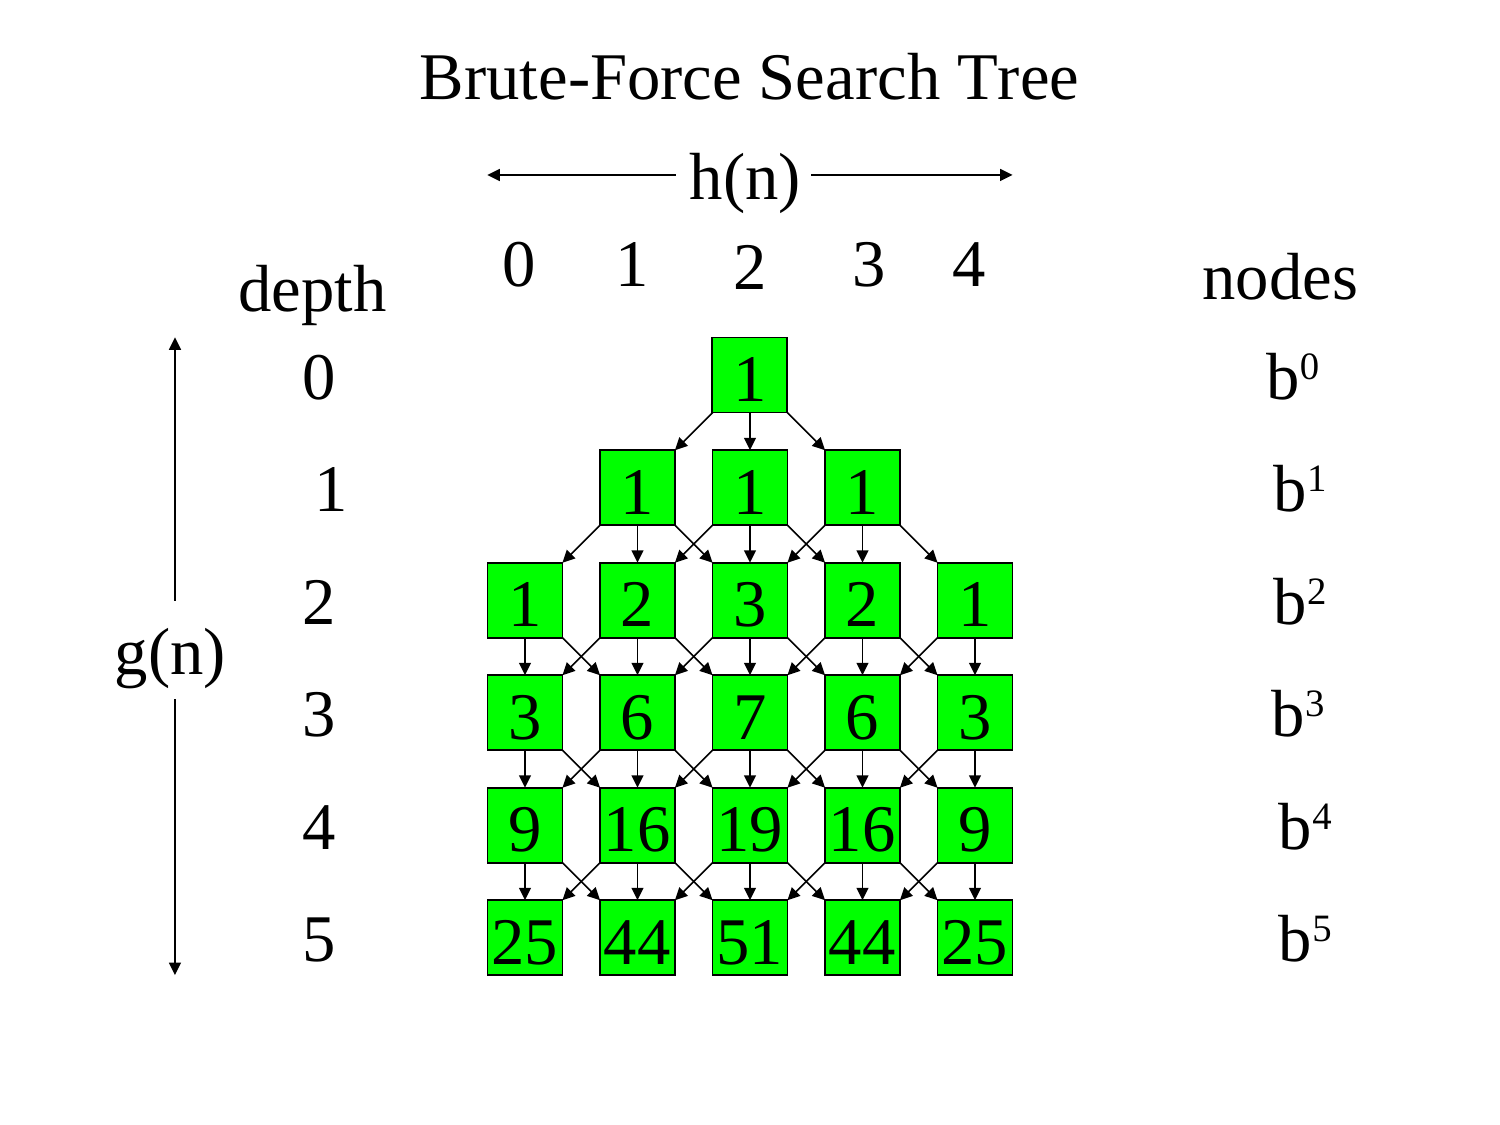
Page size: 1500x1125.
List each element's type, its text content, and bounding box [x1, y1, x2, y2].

text_box Brute-Force Search Tree [405, 24, 1096, 121]
text_box 1 [712, 450, 788, 526]
text_box 2 [600, 562, 676, 638]
text_box 19 [712, 787, 788, 863]
text_box 5 [287, 887, 351, 983]
text_box 1 [825, 450, 901, 526]
text_box 2 [825, 562, 901, 638]
text_box 1 [600, 212, 664, 308]
text_box b1 [1249, 437, 1351, 533]
text_box 3 [837, 212, 901, 308]
text_box b4 [1263, 774, 1347, 871]
text_box b5 [1263, 887, 1347, 983]
text_box 1 [712, 337, 788, 413]
text_box 0 [287, 324, 351, 421]
text_box 16 [600, 787, 676, 863]
text_box 7 [712, 675, 788, 751]
text_box 3 [712, 562, 788, 638]
text_box 1 [937, 562, 1013, 638]
text_box 25 [487, 900, 563, 976]
text_box 51 [712, 900, 788, 976]
text_box depth [187, 237, 438, 333]
text_box 6 [600, 675, 676, 751]
text_box nodes [1187, 224, 1374, 321]
text_box 9 [937, 787, 1013, 863]
text_box 3 [287, 662, 351, 758]
text_box 16 [825, 787, 901, 863]
text_box b2 [1249, 549, 1351, 646]
text_box 3 [937, 675, 1013, 751]
text_box 0 [487, 212, 551, 308]
text_box 25 [937, 900, 1013, 976]
text_box b0 [1251, 324, 1334, 421]
text_box h(n) [675, 124, 817, 221]
text_box 1 [487, 562, 563, 638]
text_box 6 [825, 675, 901, 751]
text_box 1 [299, 437, 338, 533]
text_box 2 [718, 214, 782, 311]
text_box 3 [487, 675, 563, 751]
text_box 2 [287, 549, 351, 646]
text_box 4 [937, 212, 1001, 308]
text_box 9 [487, 787, 563, 863]
text_box 44 [600, 900, 676, 976]
text_box 44 [825, 900, 901, 976]
text_box depth [311, 283, 326, 309]
text_box b3 [1224, 662, 1388, 758]
text_box g(n) [99, 599, 242, 696]
text_box 1 [600, 450, 676, 526]
text_box 4 [287, 774, 351, 871]
